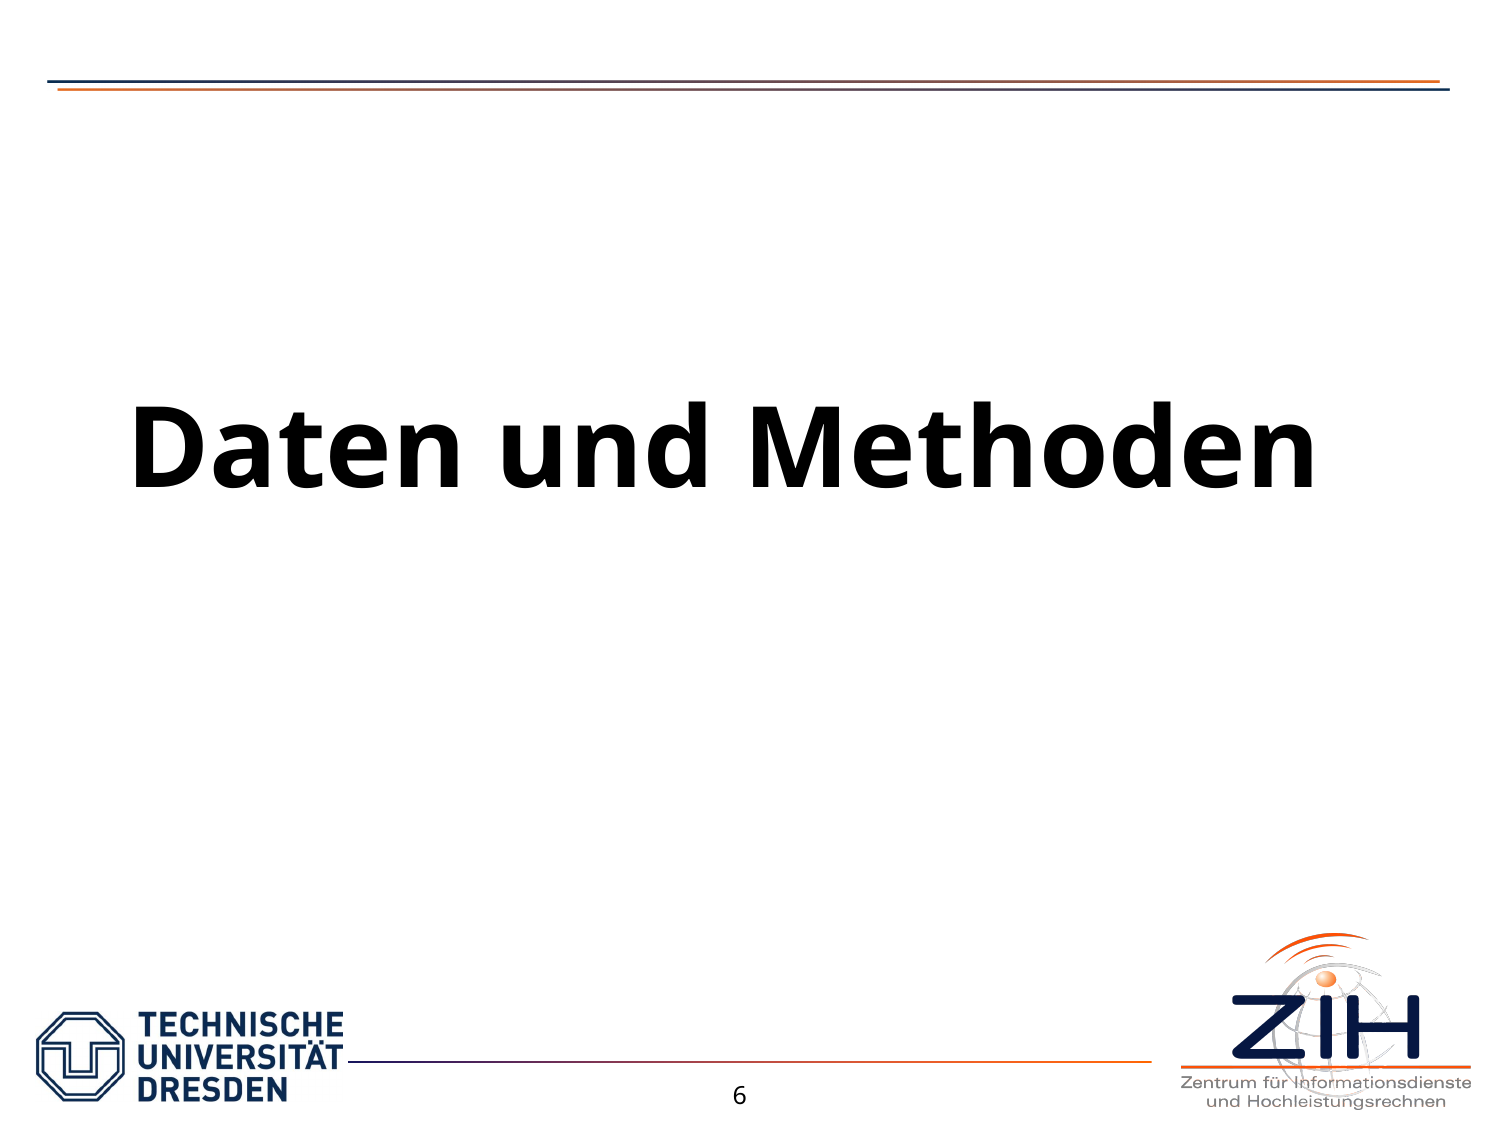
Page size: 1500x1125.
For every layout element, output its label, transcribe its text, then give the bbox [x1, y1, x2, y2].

picture [1181, 933, 1471, 1110]
list Daten und Methoden [29, 118, 1418, 771]
picture [35, 1011, 343, 1102]
picture [47, 80, 1450, 91]
